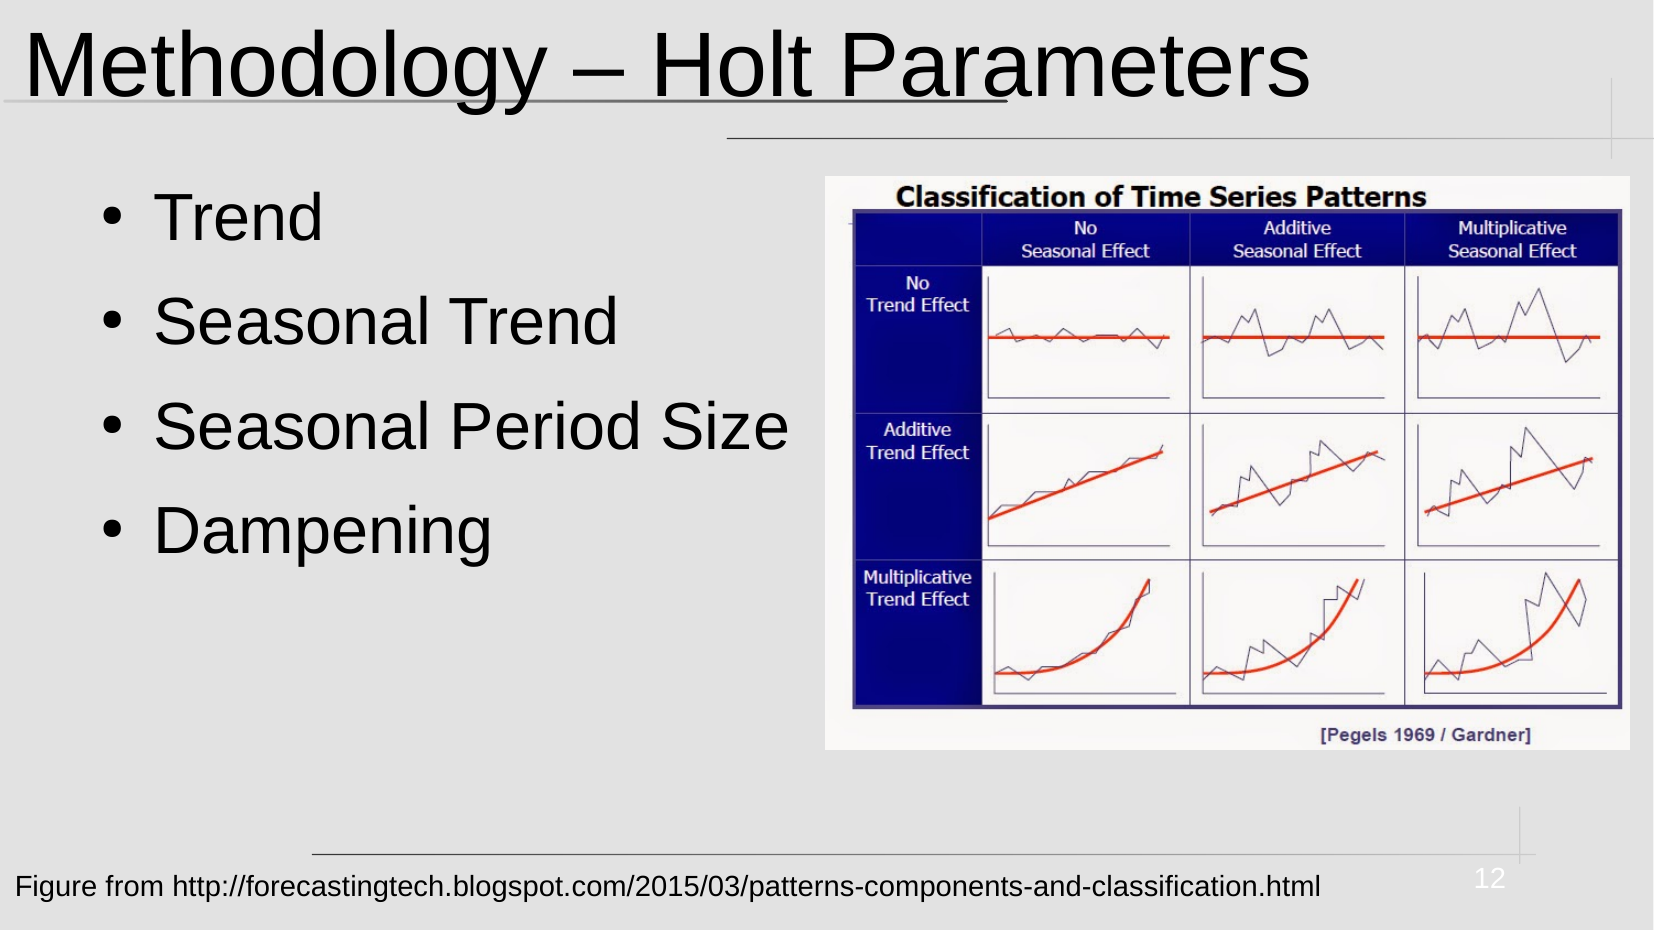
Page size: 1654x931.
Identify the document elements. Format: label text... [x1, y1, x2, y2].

list Trend Seasonal Trend Seasonal Period Size Dampening [82, 180, 825, 638]
picture [825, 176, 1630, 751]
text_box Figure from http://forecastingtech.blogspot.com/2015/03/patterns-components-and-classification.html [0, 862, 1330, 910]
title Methodology – Holt Parameters [23, 11, 1589, 119]
